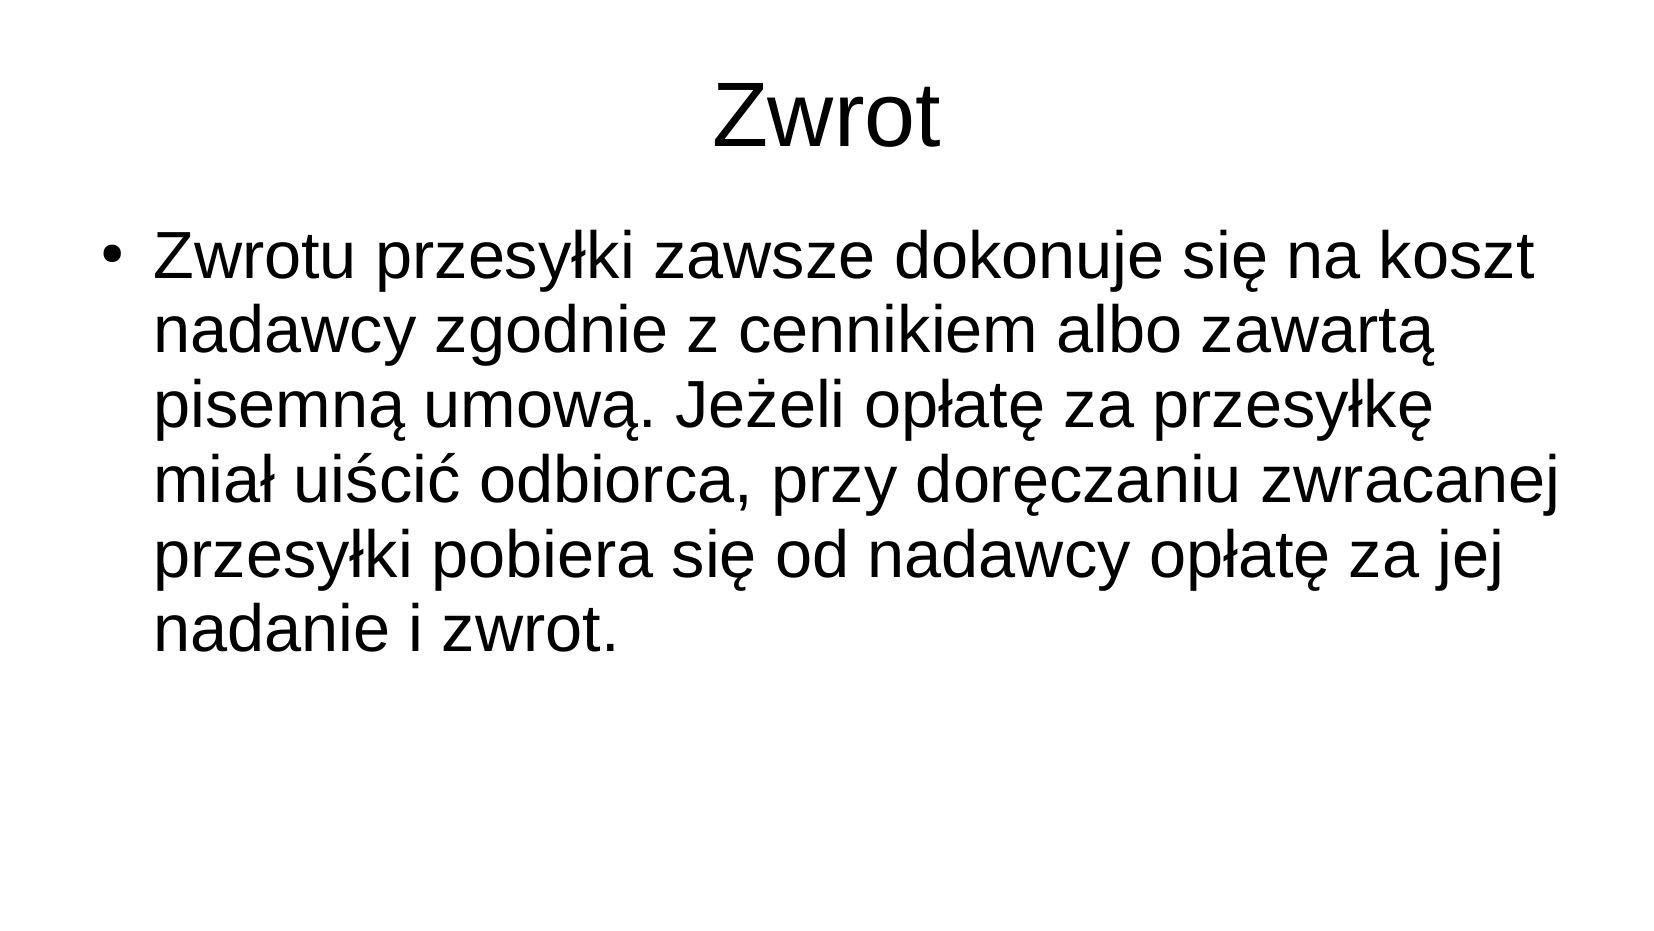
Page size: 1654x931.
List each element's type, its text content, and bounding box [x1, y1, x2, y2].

list Zwrotu przesyłki zawsze dokonuje się na koszt nadawcy zgodnie z cennikiem albo zawartą pisemną umową. Jeżeli opłatę za przesyłkę miał uiścić odbiorca, przy doręczaniu zwracanej przesyłki pobiera się od nadawcy opłatę za jej nadanie i zwrot. [82, 217, 1571, 758]
title Zwrot [82, 37, 1571, 193]
